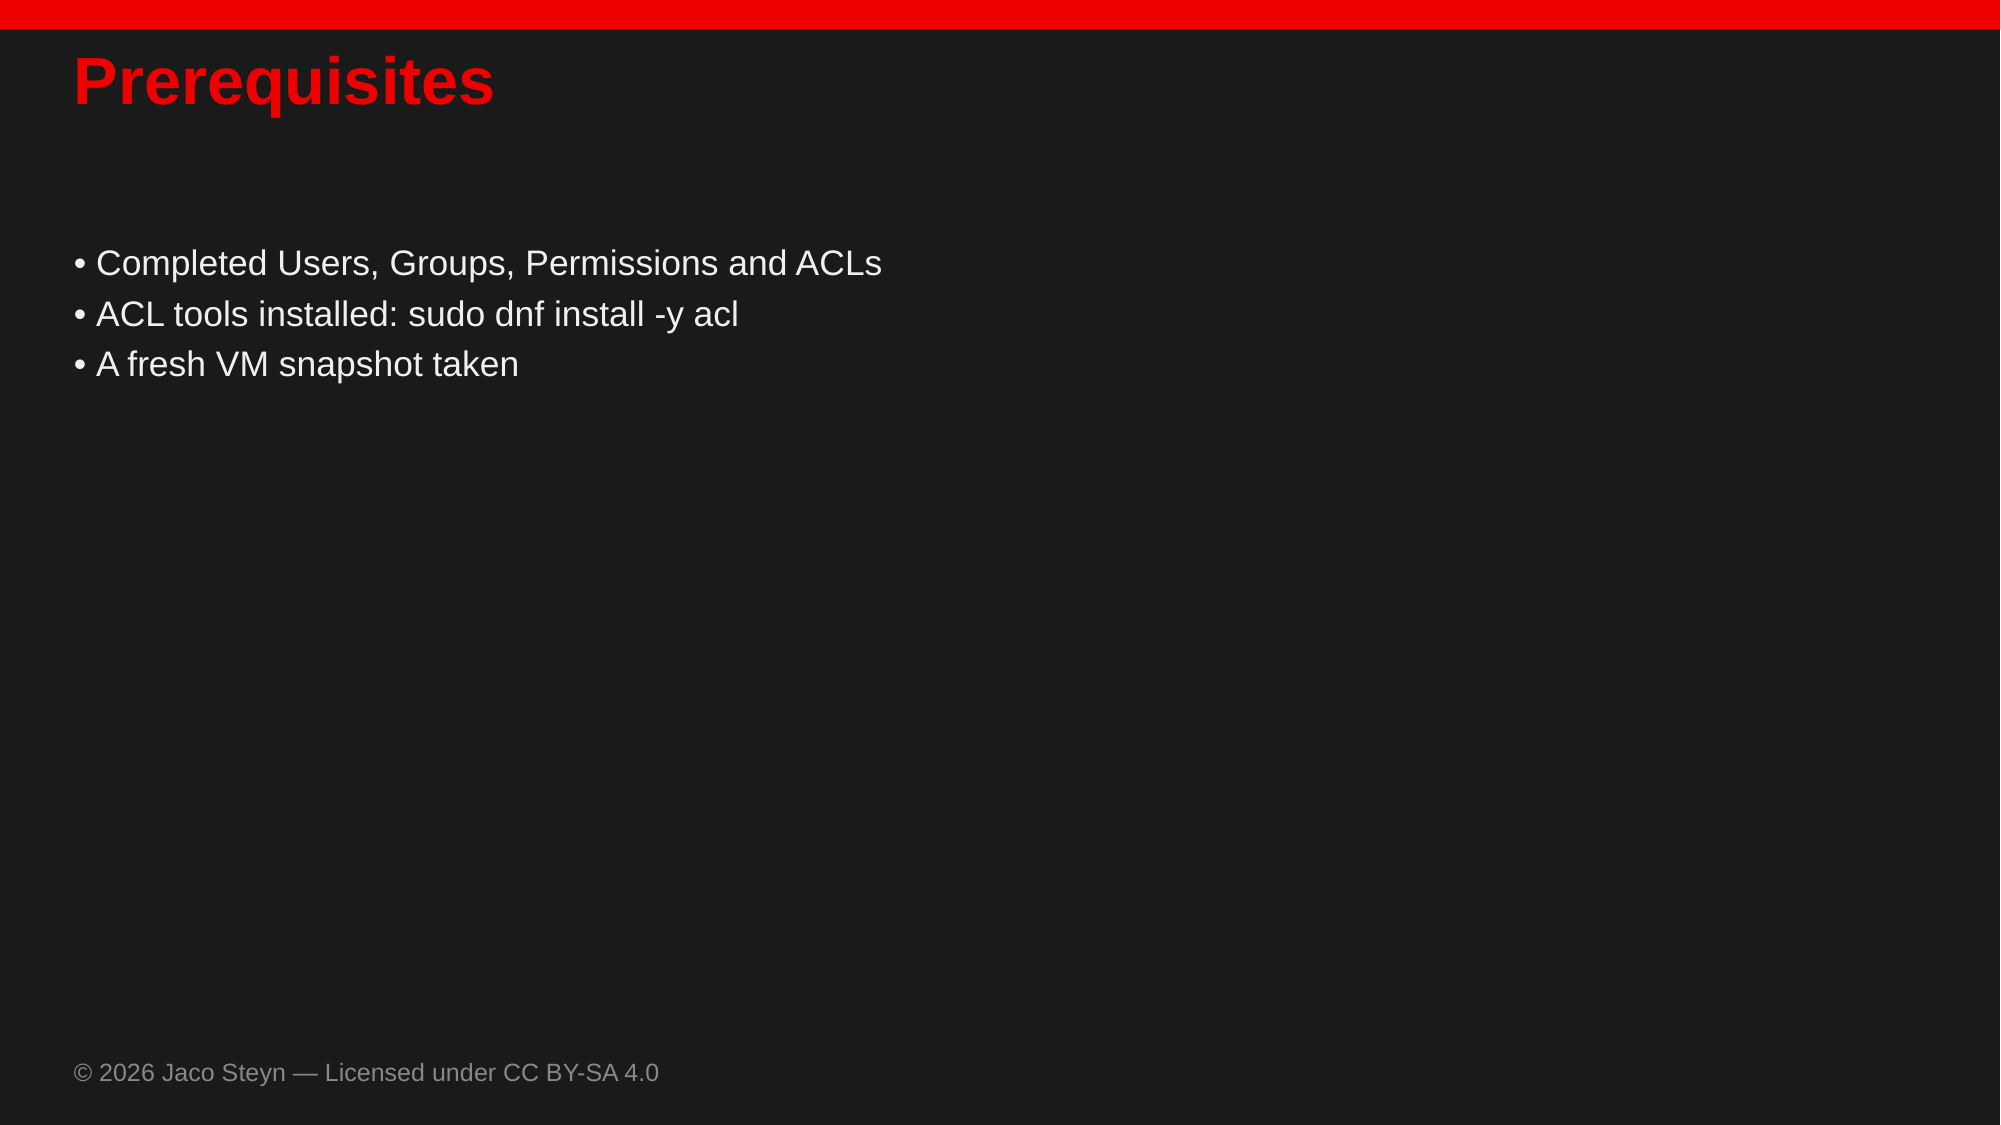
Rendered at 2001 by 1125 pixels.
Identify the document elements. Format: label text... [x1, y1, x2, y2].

text_box © 2026 Jaco Steyn — Licensed under CC BY-SA 4.0 [59, 1051, 1942, 1093]
text_box [0, 0, 2001, 30]
text_box Prerequisites [59, 36, 1942, 208]
text_box • Completed Users, Groups, Permissions and ACLs • ACL tools installed: sudo dnf install -y acl • A fresh VM snapshot taken [59, 236, 1942, 1037]
